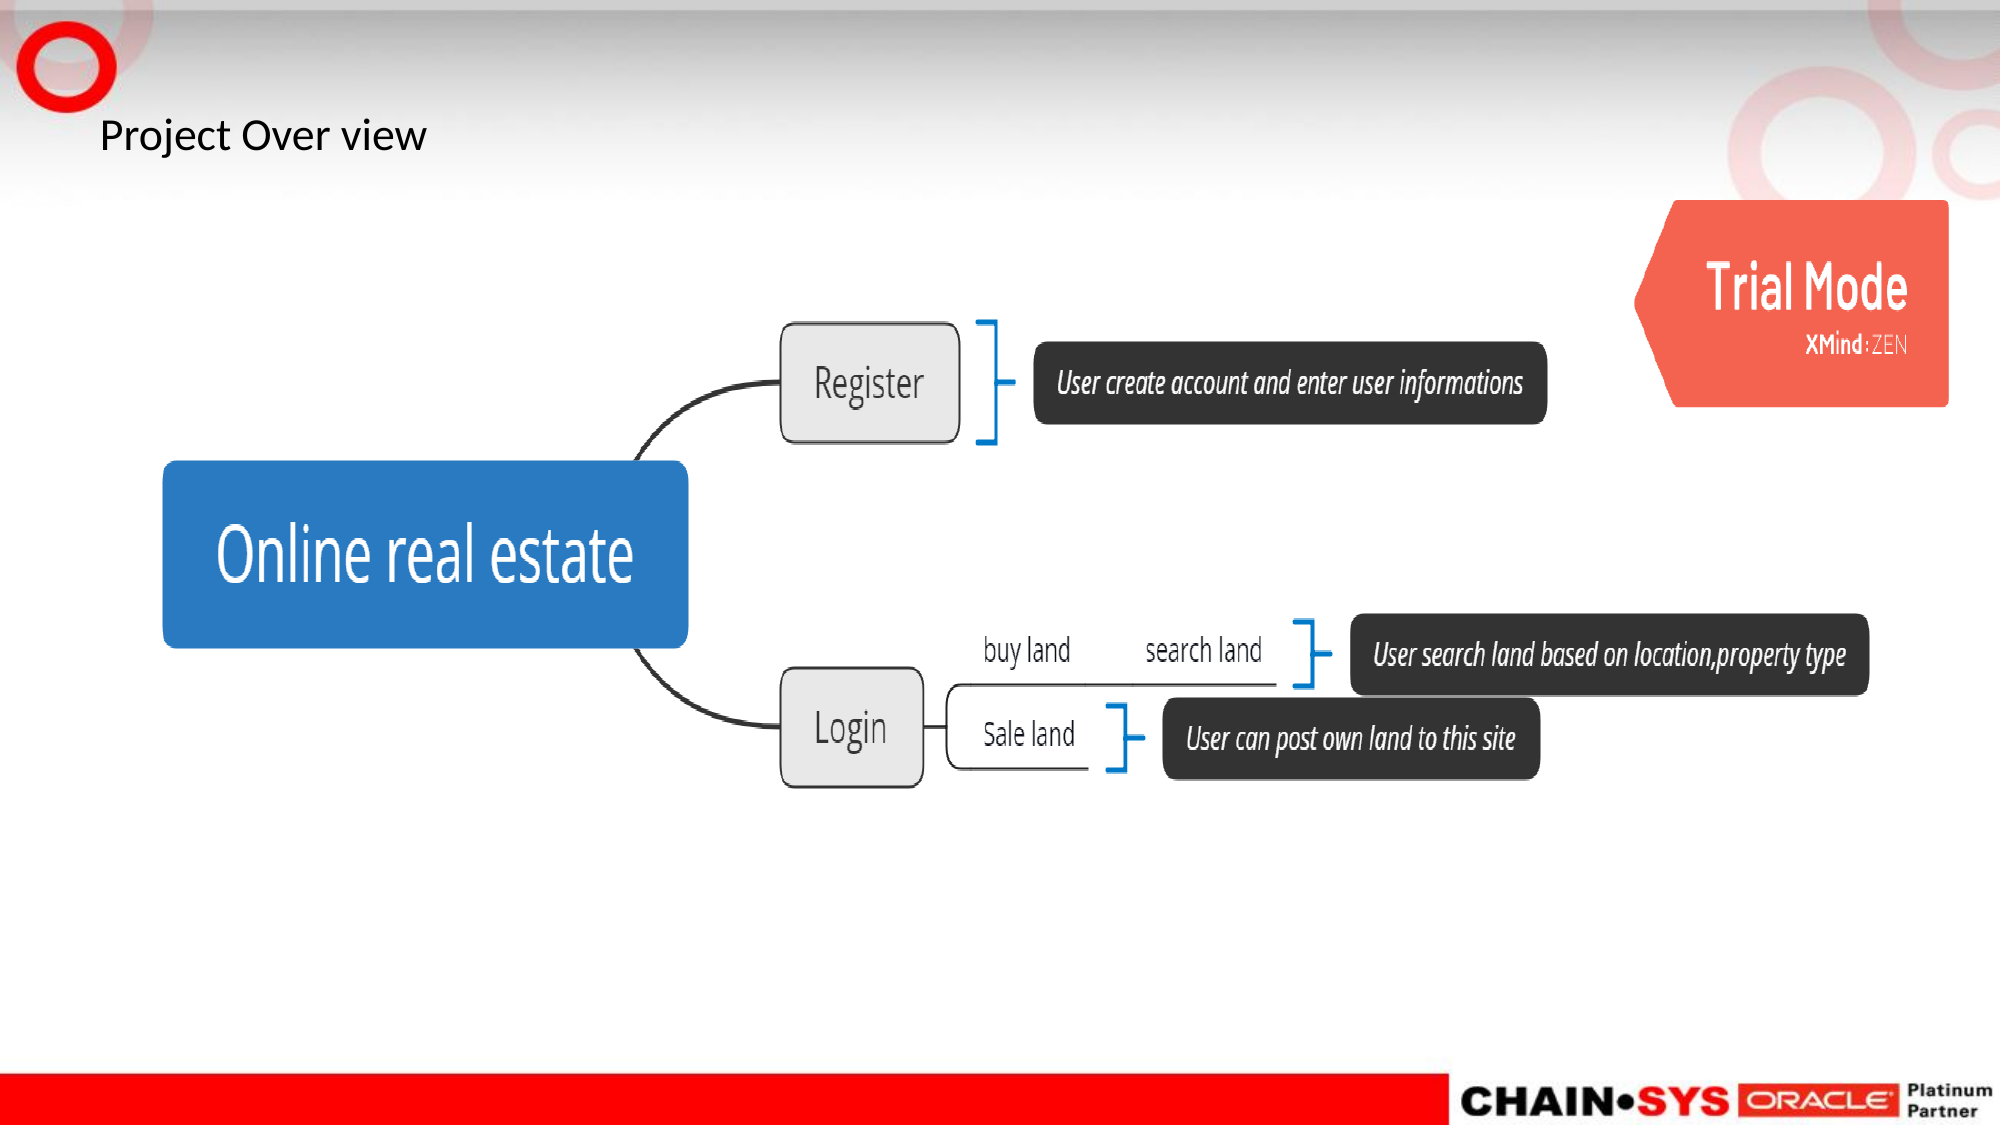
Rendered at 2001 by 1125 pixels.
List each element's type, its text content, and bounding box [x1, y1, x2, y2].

picture [0, 0, 2000, 1125]
title Project Over view [99, 44, 1900, 200]
